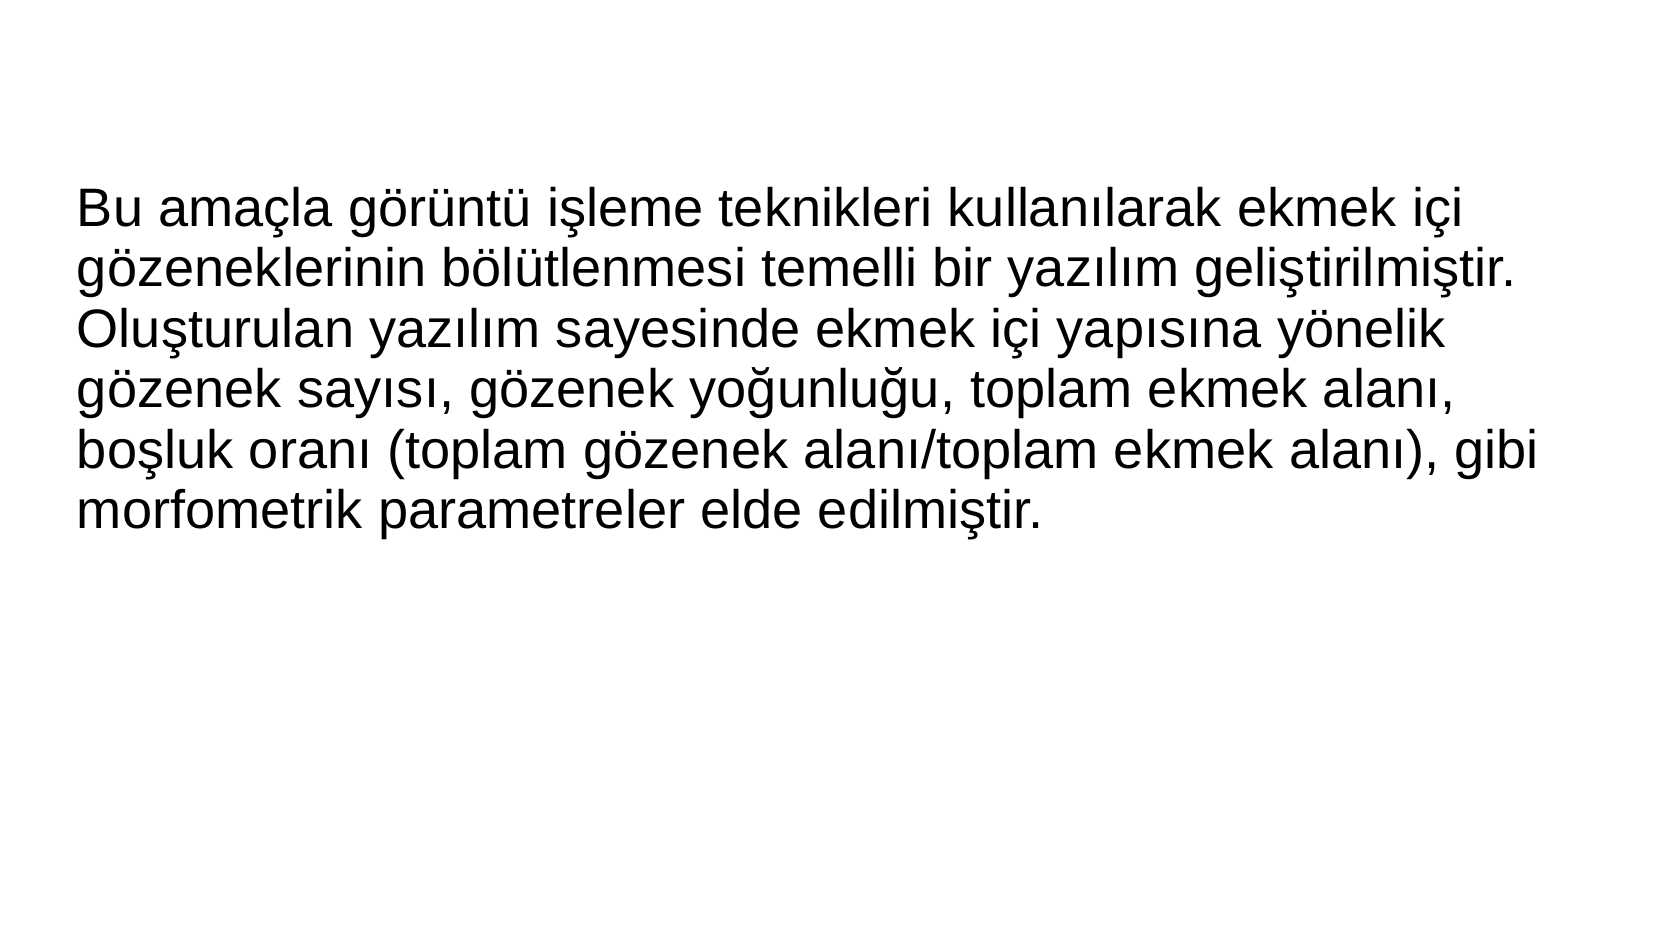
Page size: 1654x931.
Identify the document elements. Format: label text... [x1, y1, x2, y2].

list Bu amaçla görüntü işleme teknikleri kullanılarak ekmek içi gözeneklerinin bölütlenmesi temelli bir yazılım geliştirilmiştir. Oluşturulan yazılım sayesinde ekmek içi yapısına yönelik gözenek sayısı, gözenek yoğunluğu, toplam ekmek alanı, boşluk oranı (toplam gözenek alanı/toplam ekmek alanı), gibi morfometrik parametreler elde edilmiştir. [76, 177, 1565, 717]
